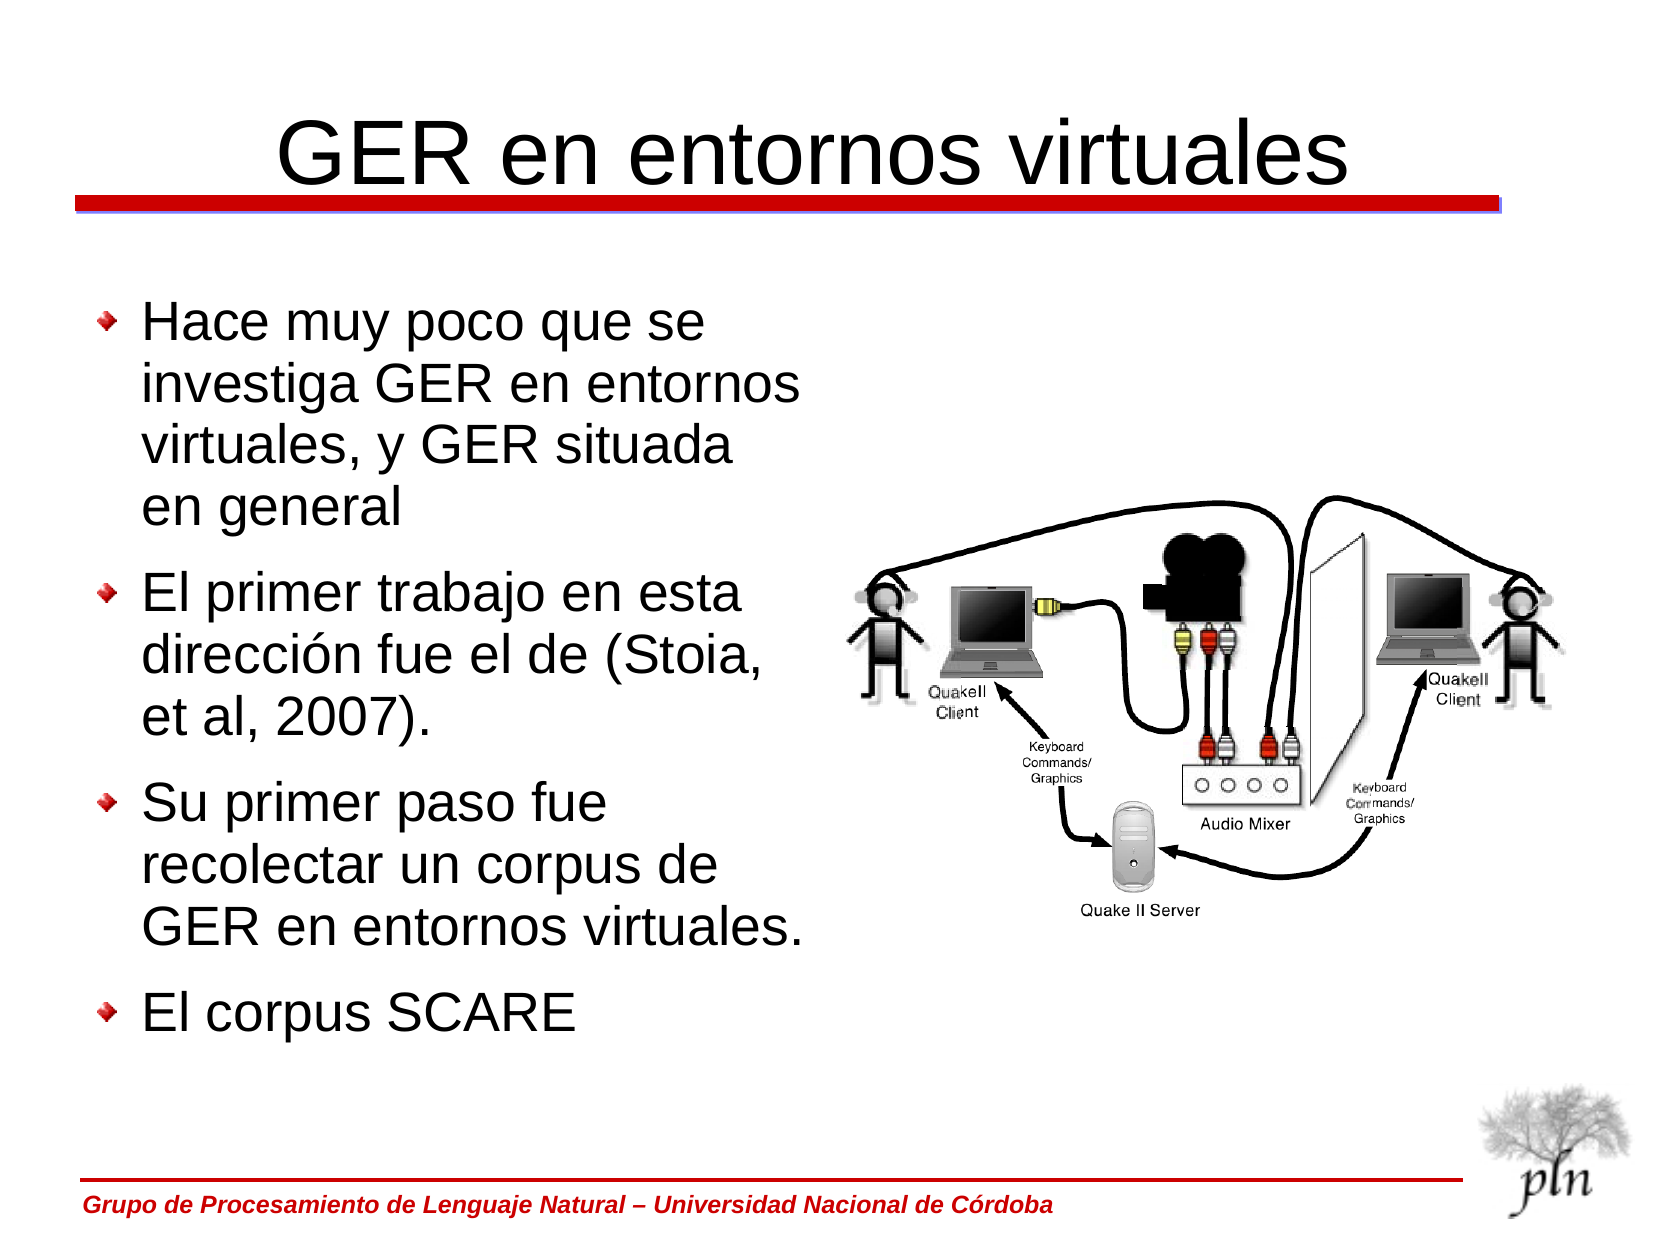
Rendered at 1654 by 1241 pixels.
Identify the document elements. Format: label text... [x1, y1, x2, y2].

title GER en entornos virtuales [82, 49, 1571, 257]
picture [845, 476, 1572, 923]
picture [1477, 1083, 1635, 1219]
list Hace muy poco que se investiga GER en entornos virtuales, y GER situada en general El primer trabajo en esta dirección fue el de (Stoia, et al, 2007). Su primer paso fue recolectar un corpus de GER en entornos virtuales. El corpus SCARE [82, 290, 809, 1109]
